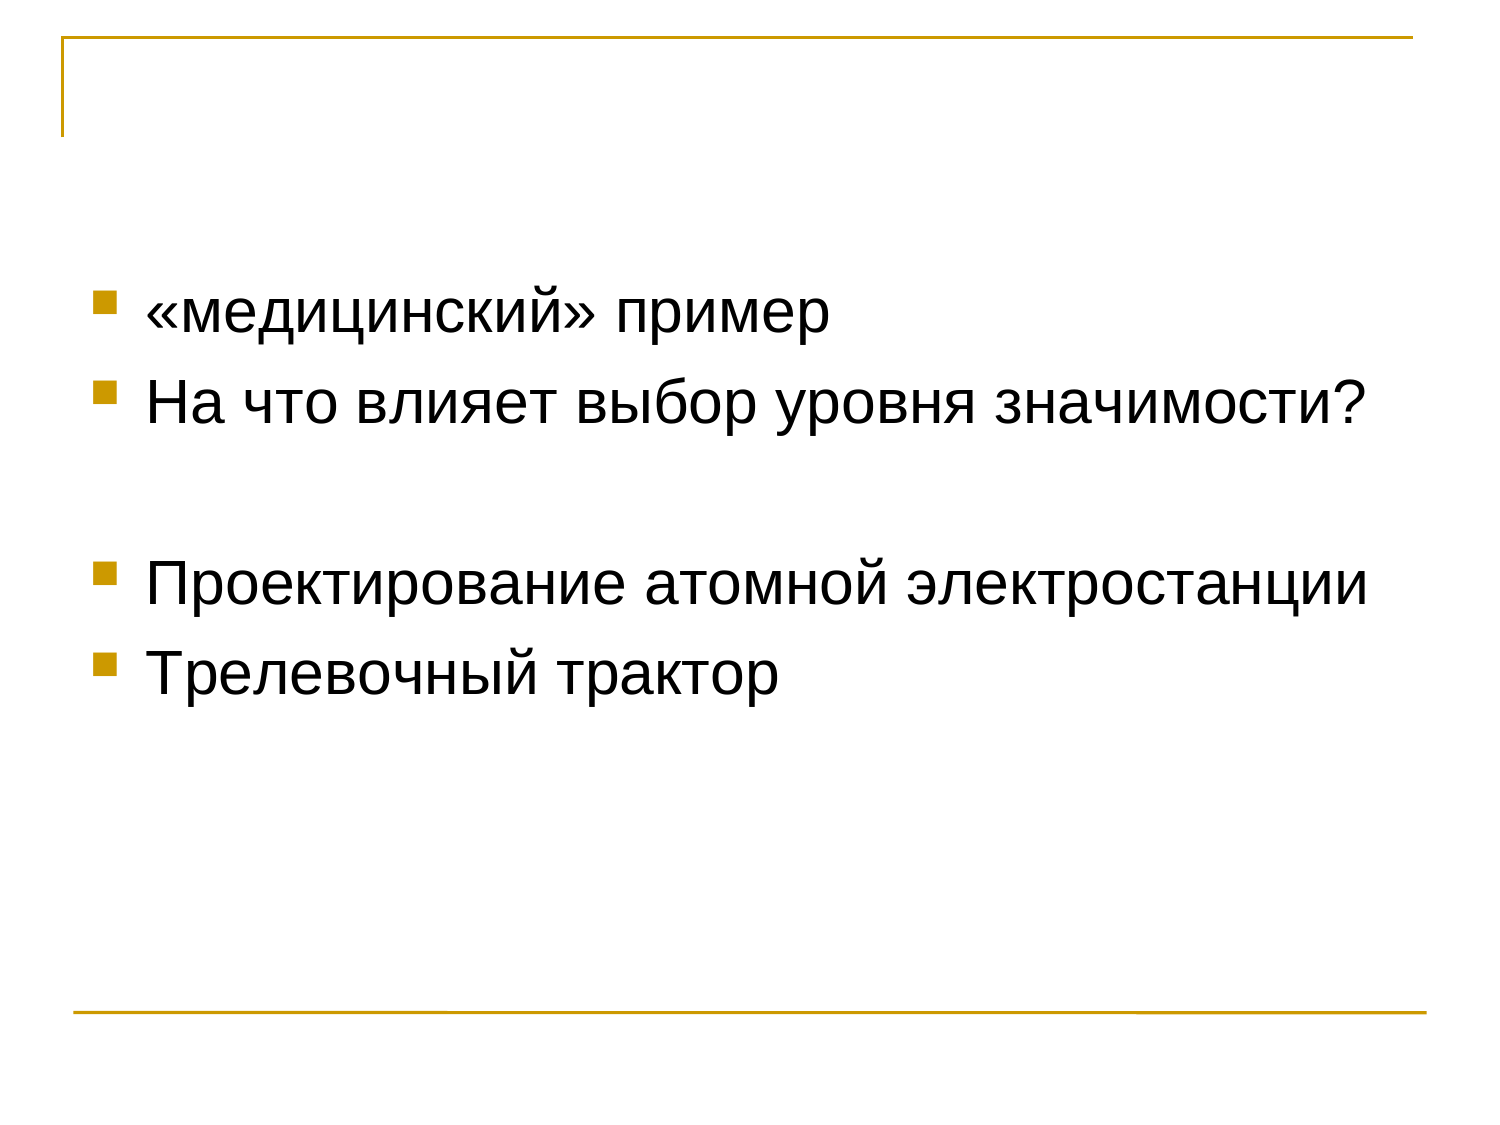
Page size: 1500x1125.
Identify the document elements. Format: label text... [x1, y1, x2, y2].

list «медицинский» пример На что влияет выбор уровня значимости? Проектирование атомной электростанции Трелевочный трактор [75, 262, 1426, 1006]
